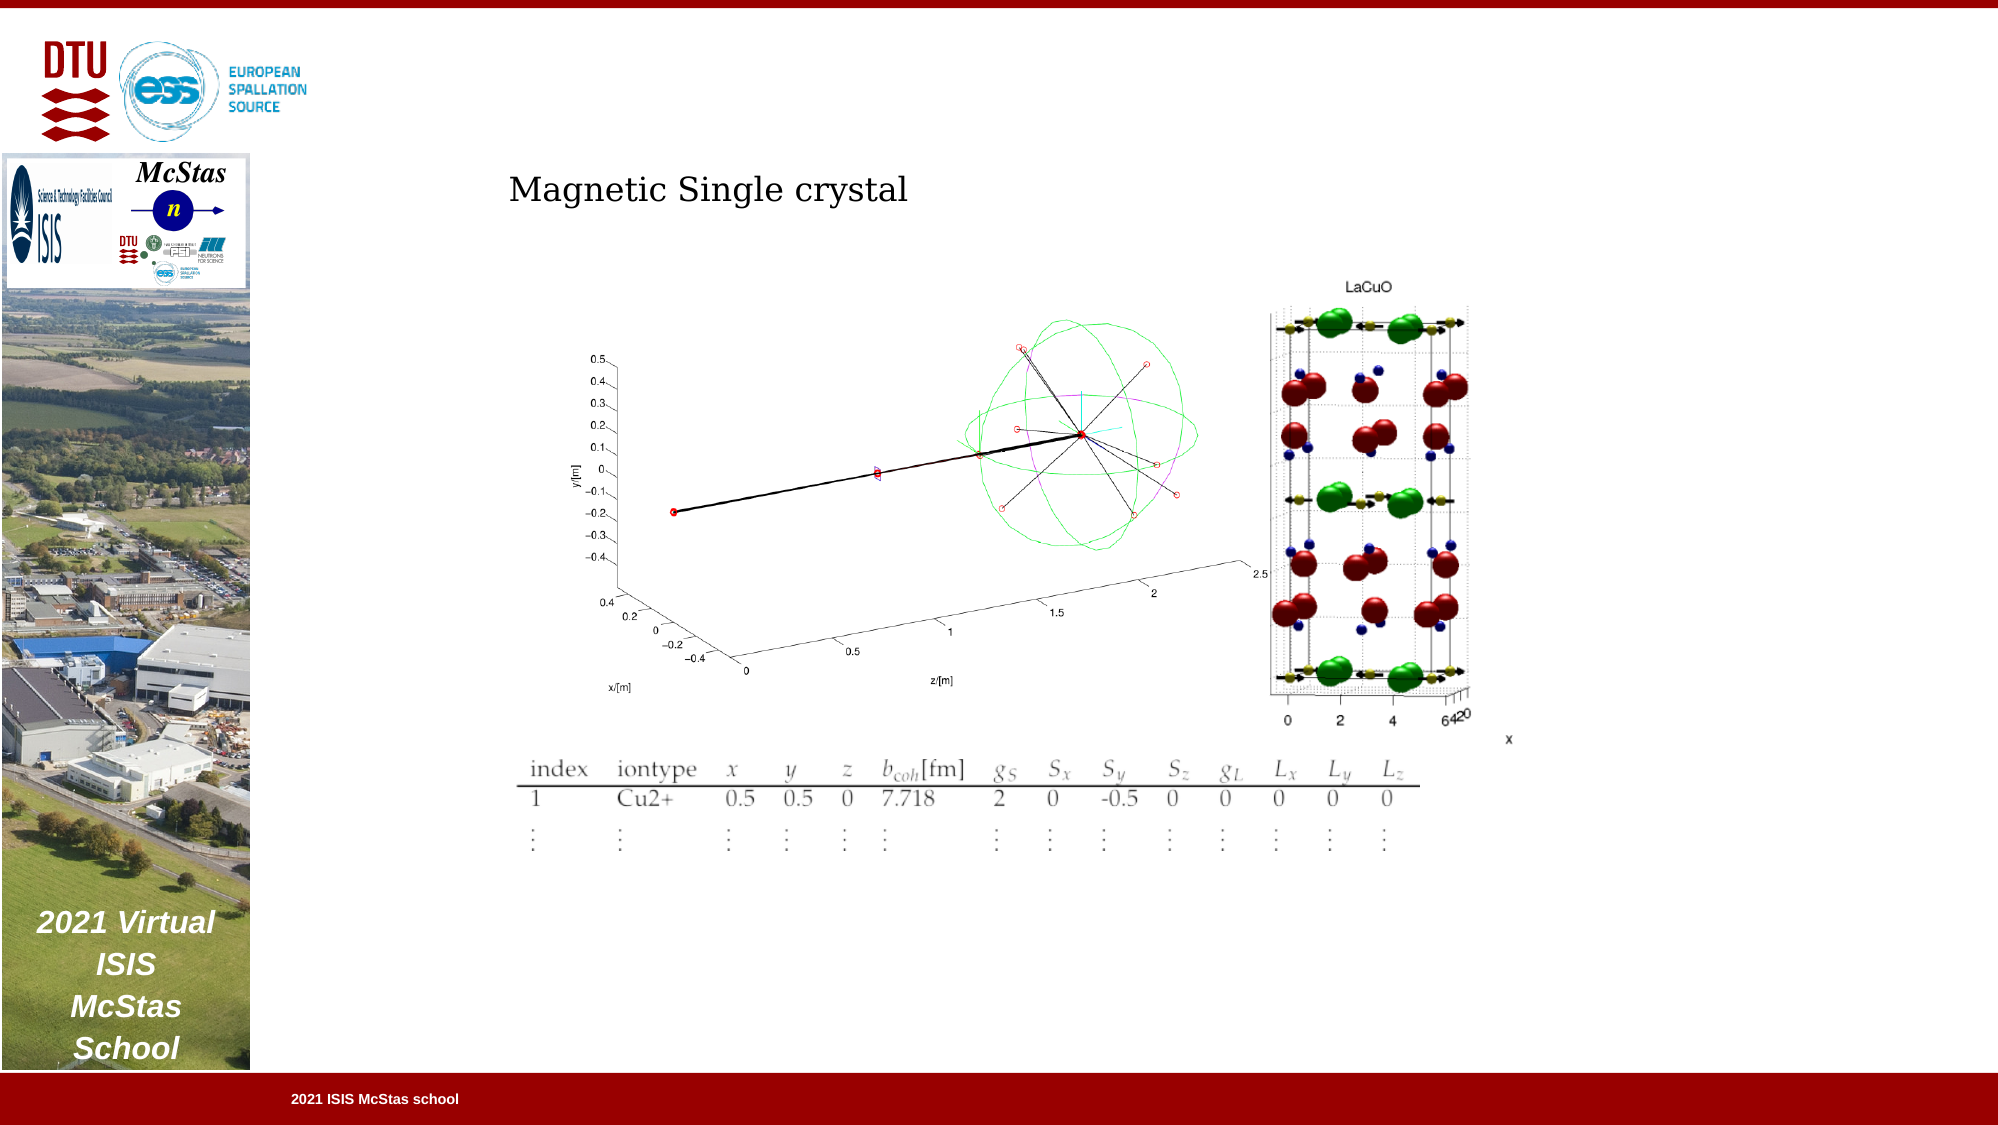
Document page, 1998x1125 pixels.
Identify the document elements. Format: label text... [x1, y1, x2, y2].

picture [516, 759, 1420, 851]
picture [119, 41, 307, 142]
picture [2, 153, 250, 1070]
picture [569, 269, 1677, 750]
text_box Magnetic Single crystal [508, 168, 1450, 209]
